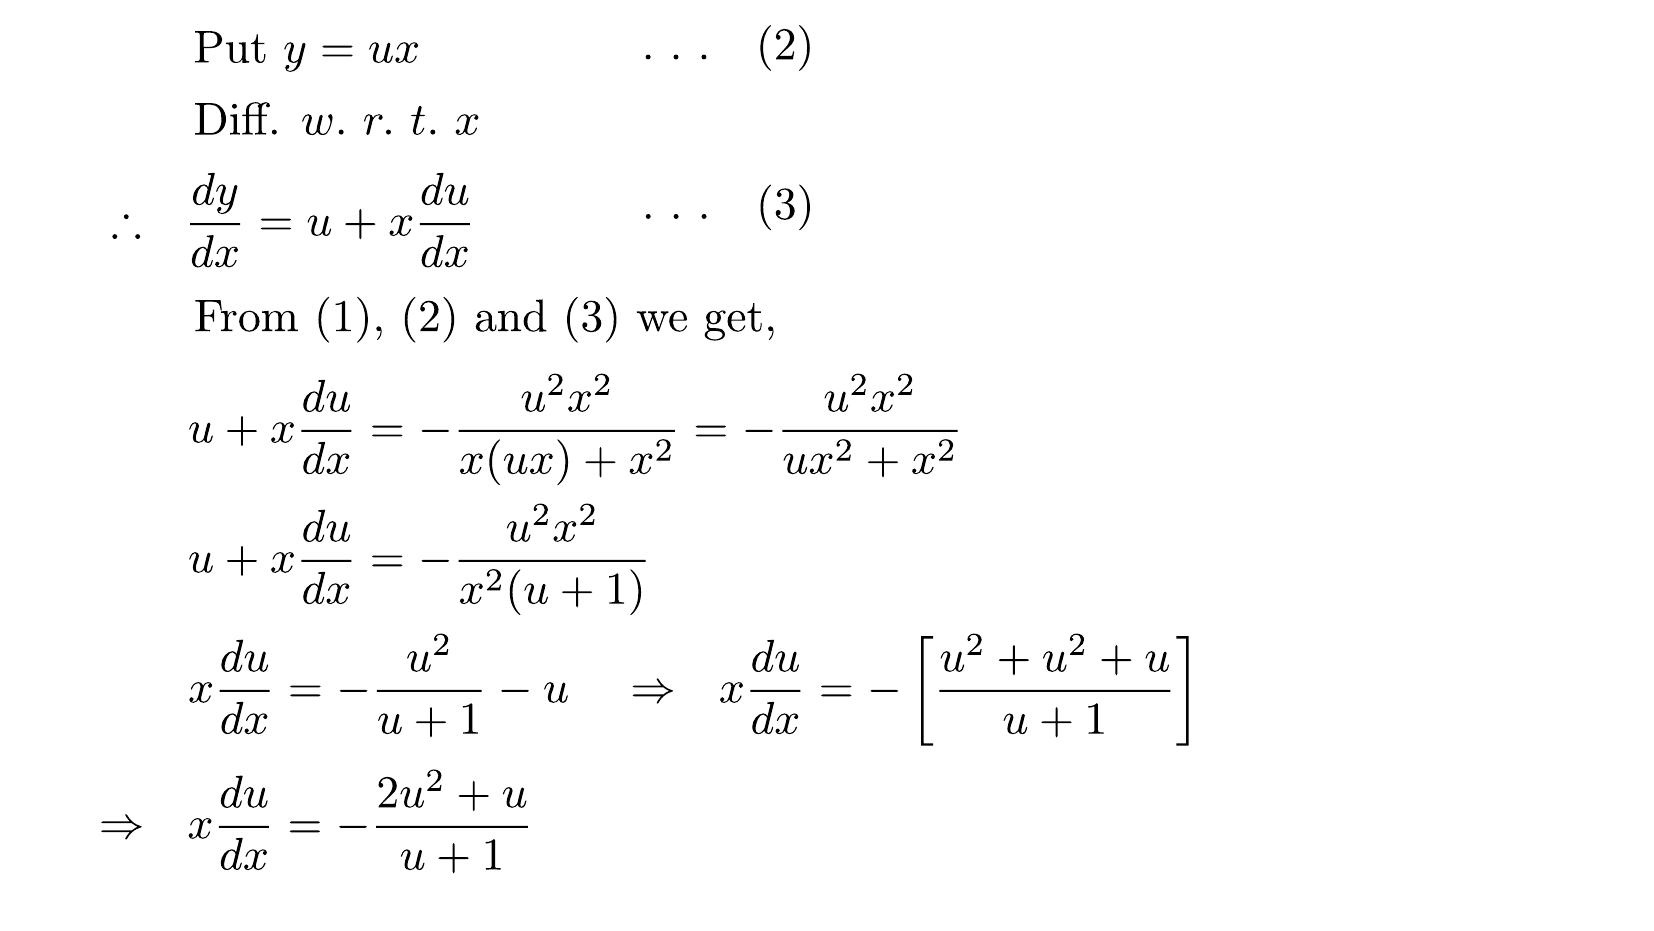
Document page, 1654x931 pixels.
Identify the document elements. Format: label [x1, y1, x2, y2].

text_box [195, 102, 479, 136]
text_box [189, 503, 646, 616]
text_box [195, 296, 774, 343]
text_box [643, 25, 810, 71]
text_box [632, 633, 1189, 746]
subtitle [47, 28, 1623, 896]
text_box [644, 184, 810, 231]
text_box [195, 31, 419, 72]
text_box [189, 373, 958, 486]
text_box [100, 769, 528, 874]
text_box [112, 172, 470, 268]
text_box [189, 633, 568, 738]
